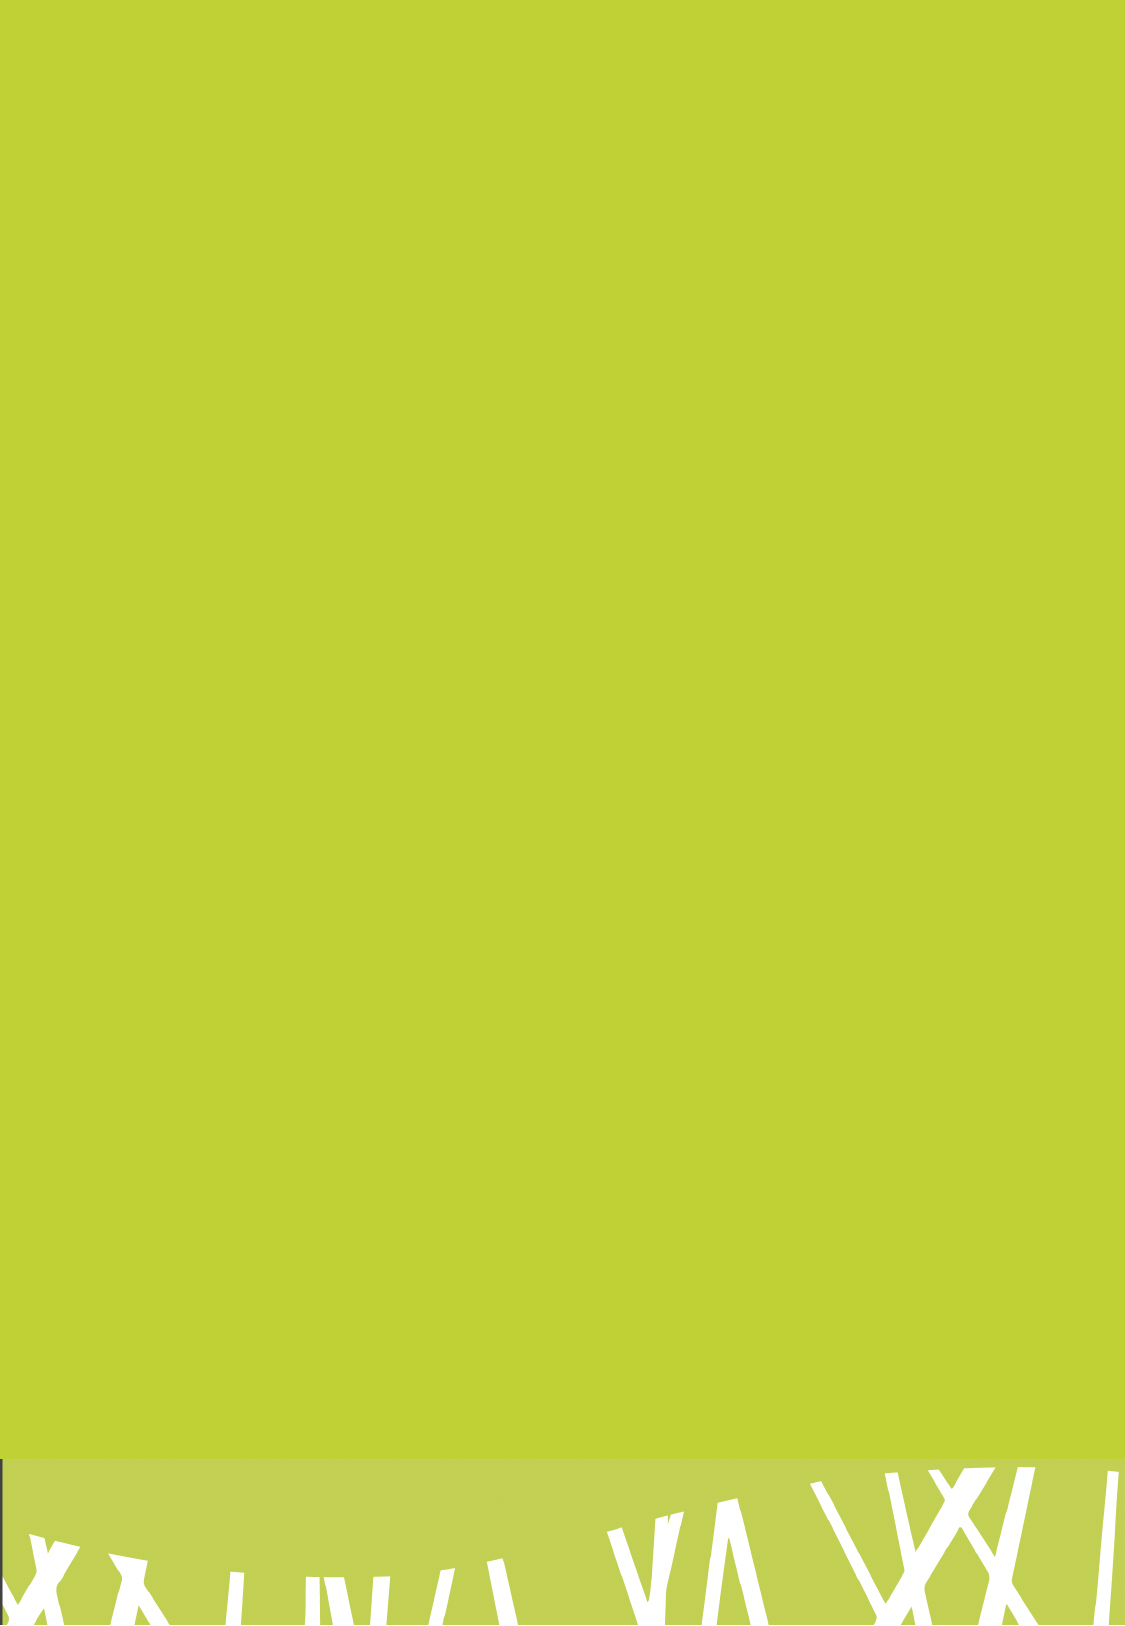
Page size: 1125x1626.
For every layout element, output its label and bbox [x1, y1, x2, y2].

text_box [0, 0, 1125, 1459]
picture [0, 1459, 1125, 1625]
